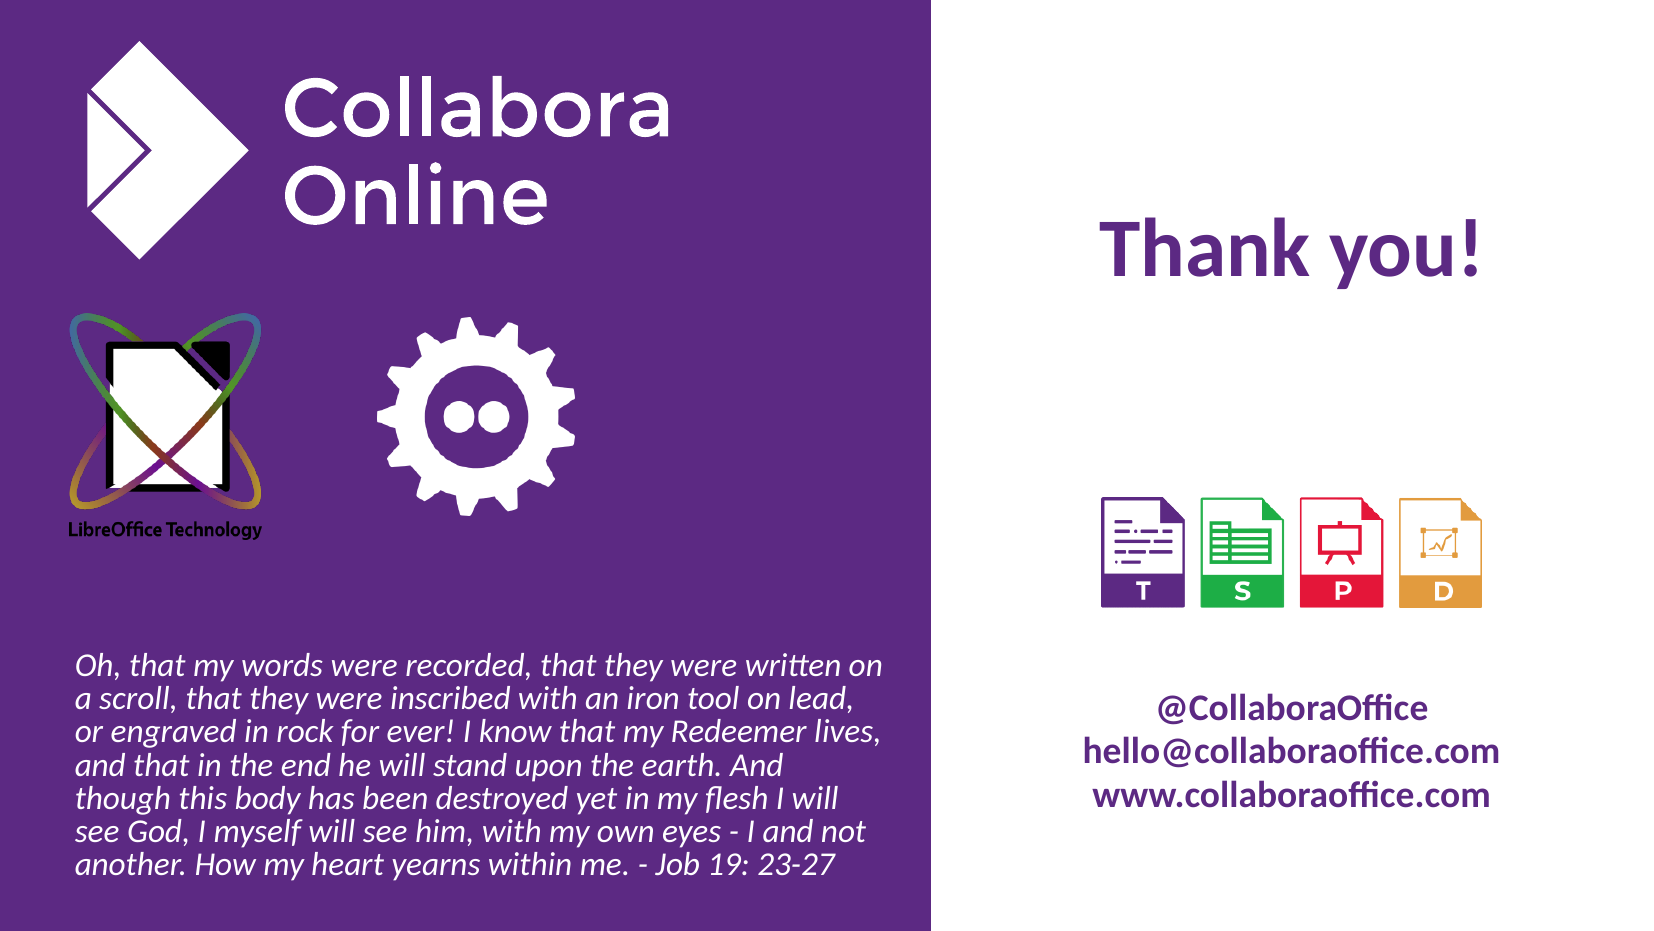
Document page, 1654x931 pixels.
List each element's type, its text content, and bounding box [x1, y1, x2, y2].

picture [377, 317, 575, 516]
picture [69, 313, 262, 540]
picture [42, 0, 713, 306]
text_box Thank you! [931, 206, 1654, 305]
text_box [0, 0, 931, 931]
text_box @CollaboraOffice hello@collaboraoffice.com www.collaboraoffice.com [931, 684, 1654, 825]
picture [1101, 497, 1482, 608]
text_box Oh, that my words were recorded, that they were written on a scroll, that they were inscribed with an iron tool on lead, or engraved in rock for ever! I know that my Redeemer lives, and that in the end he will stand upon the earth. And though this body has been destroyed yet in my flesh I will see God, I myself will see him, with my own eyes - I and not another. How my heart yearns within me. - Job 19: 23-27 [74, 651, 886, 931]
